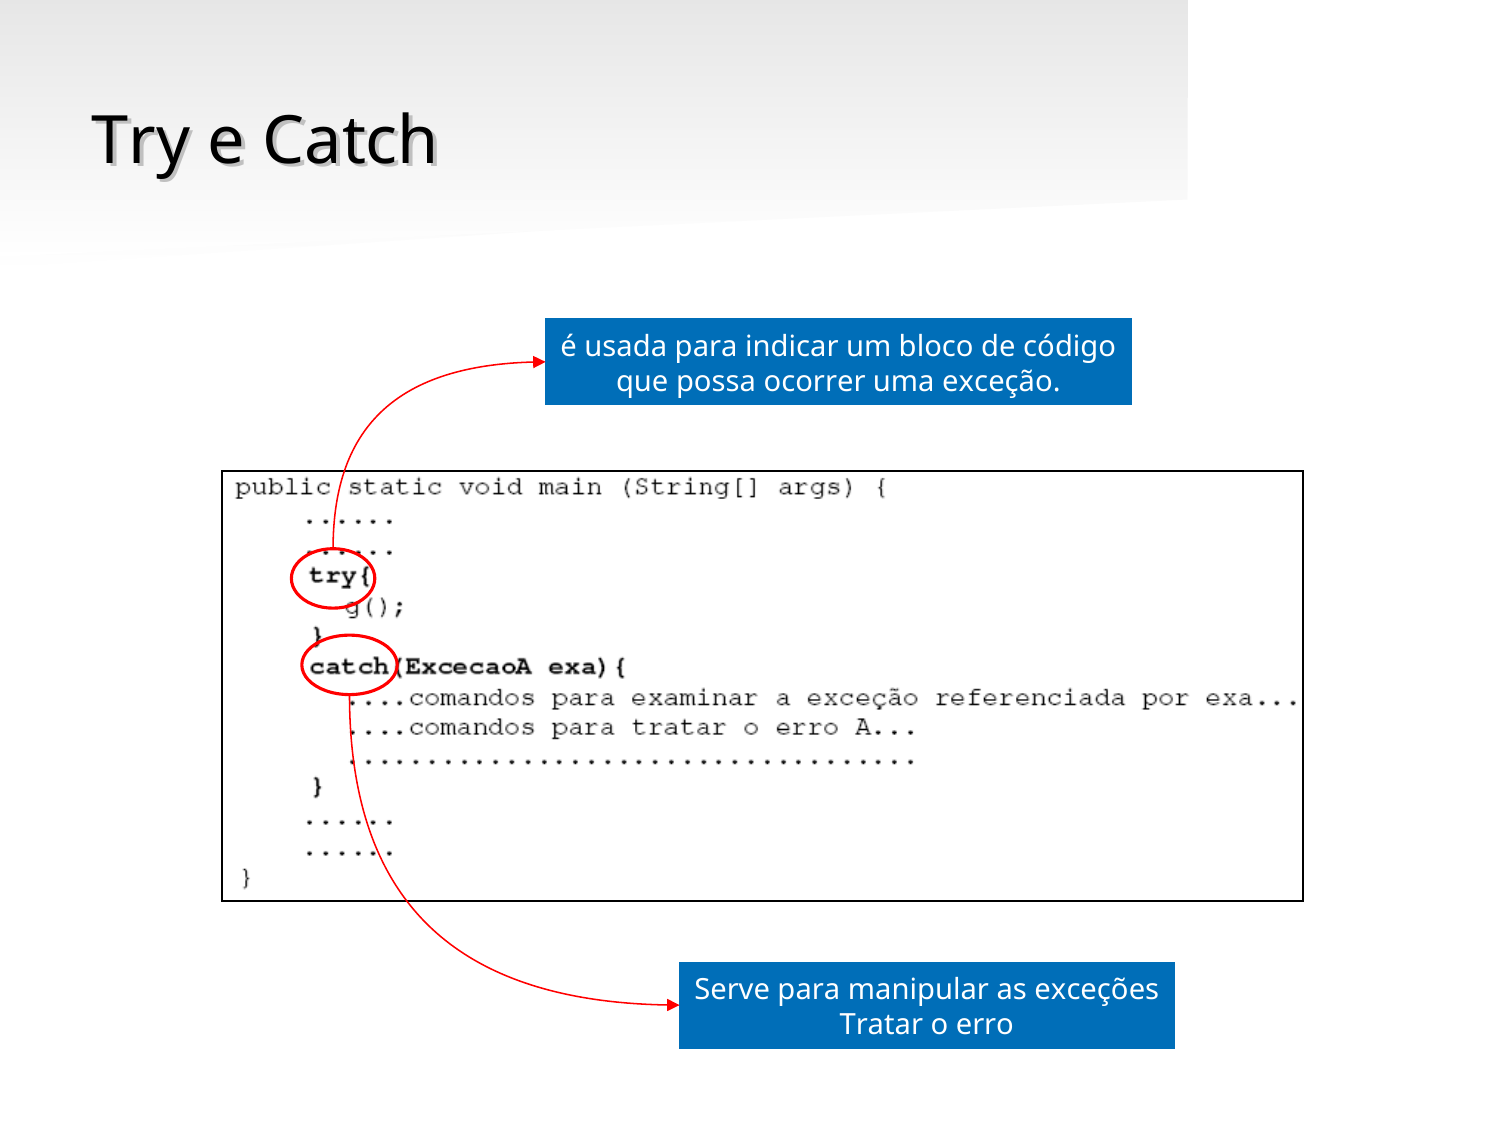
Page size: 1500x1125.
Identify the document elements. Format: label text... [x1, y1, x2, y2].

picture [294, 551, 373, 606]
picture [222, 471, 1303, 901]
picture [304, 637, 395, 693]
text_box é usada para indicar um bloco de código que possa ocorrer uma exceção. [545, 319, 1132, 405]
title Try e Catch [76, 42, 1427, 231]
text_box Serve para manipular as exceções Tratar o erro [679, 962, 1175, 1048]
